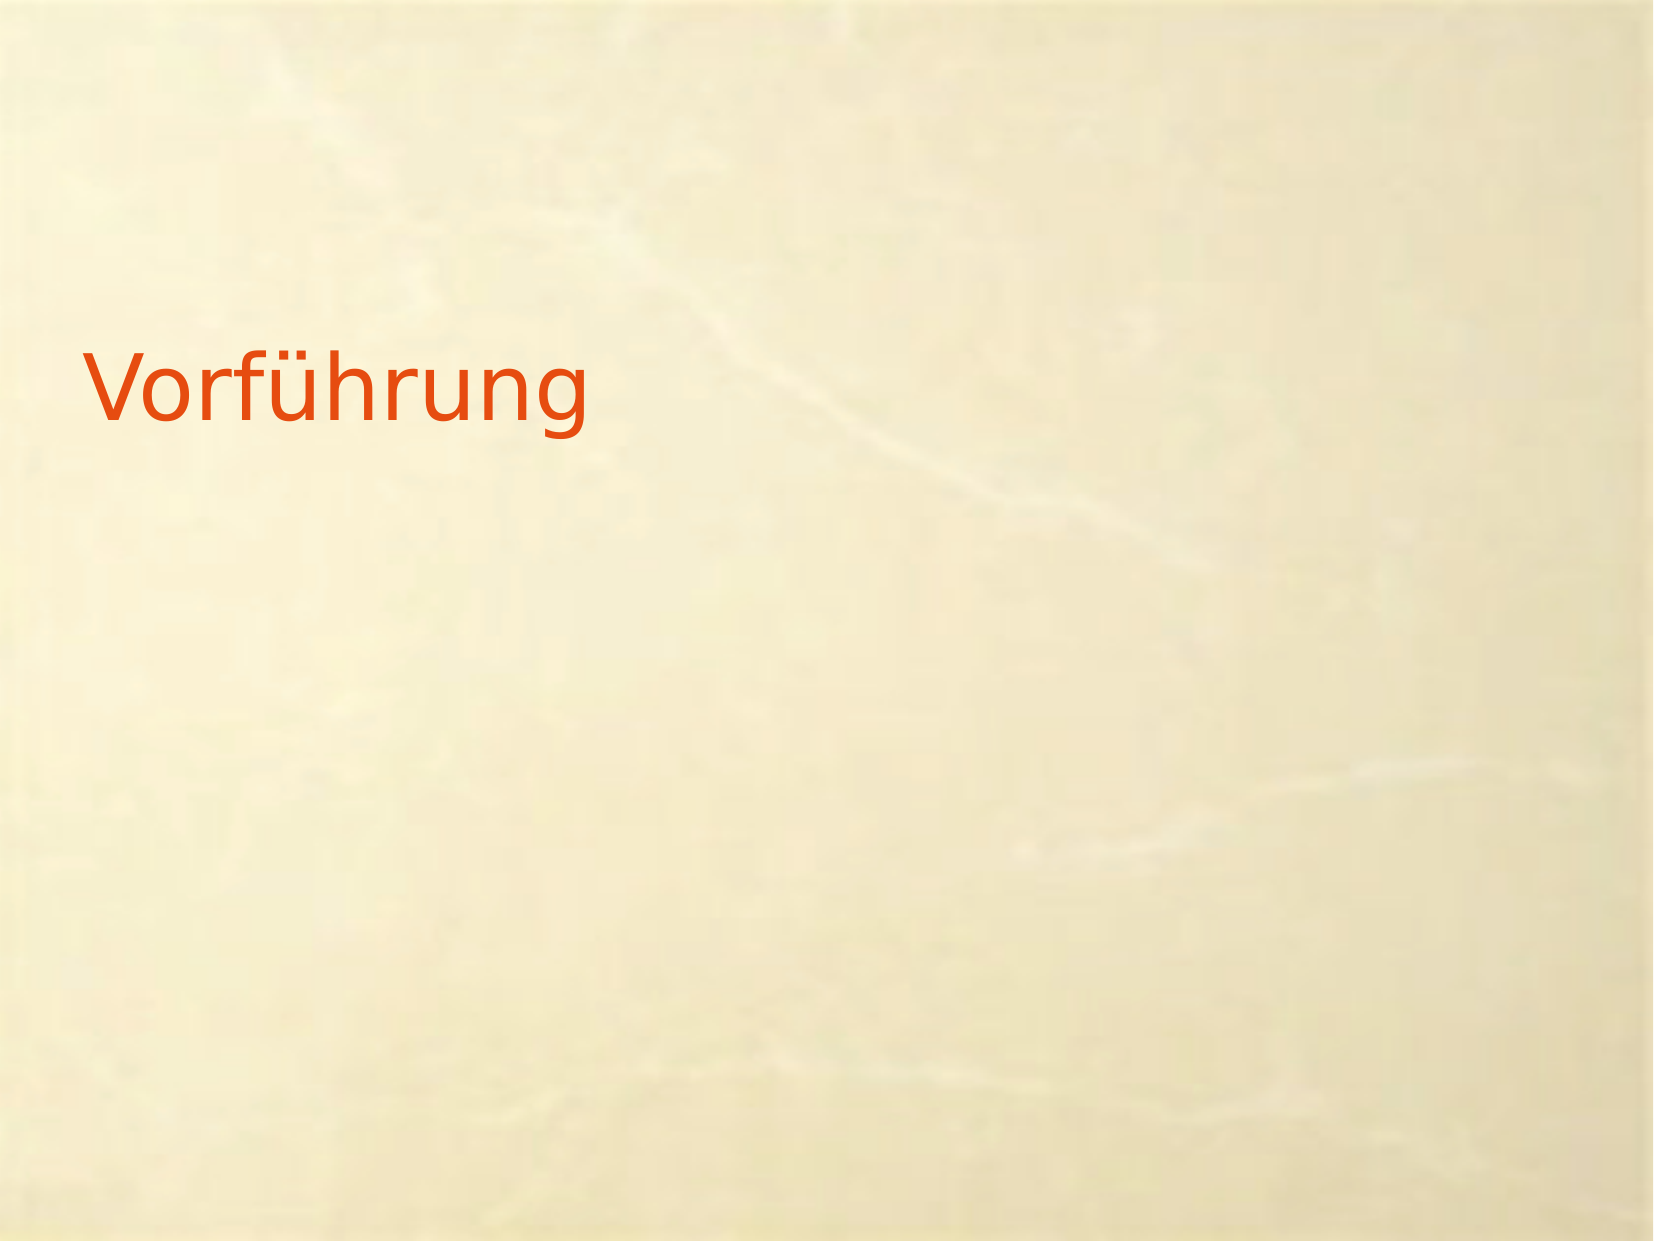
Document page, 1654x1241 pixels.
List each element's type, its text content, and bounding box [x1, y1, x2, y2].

title Vorführung [82, 285, 1571, 493]
picture [0, 0, 1654, 1241]
